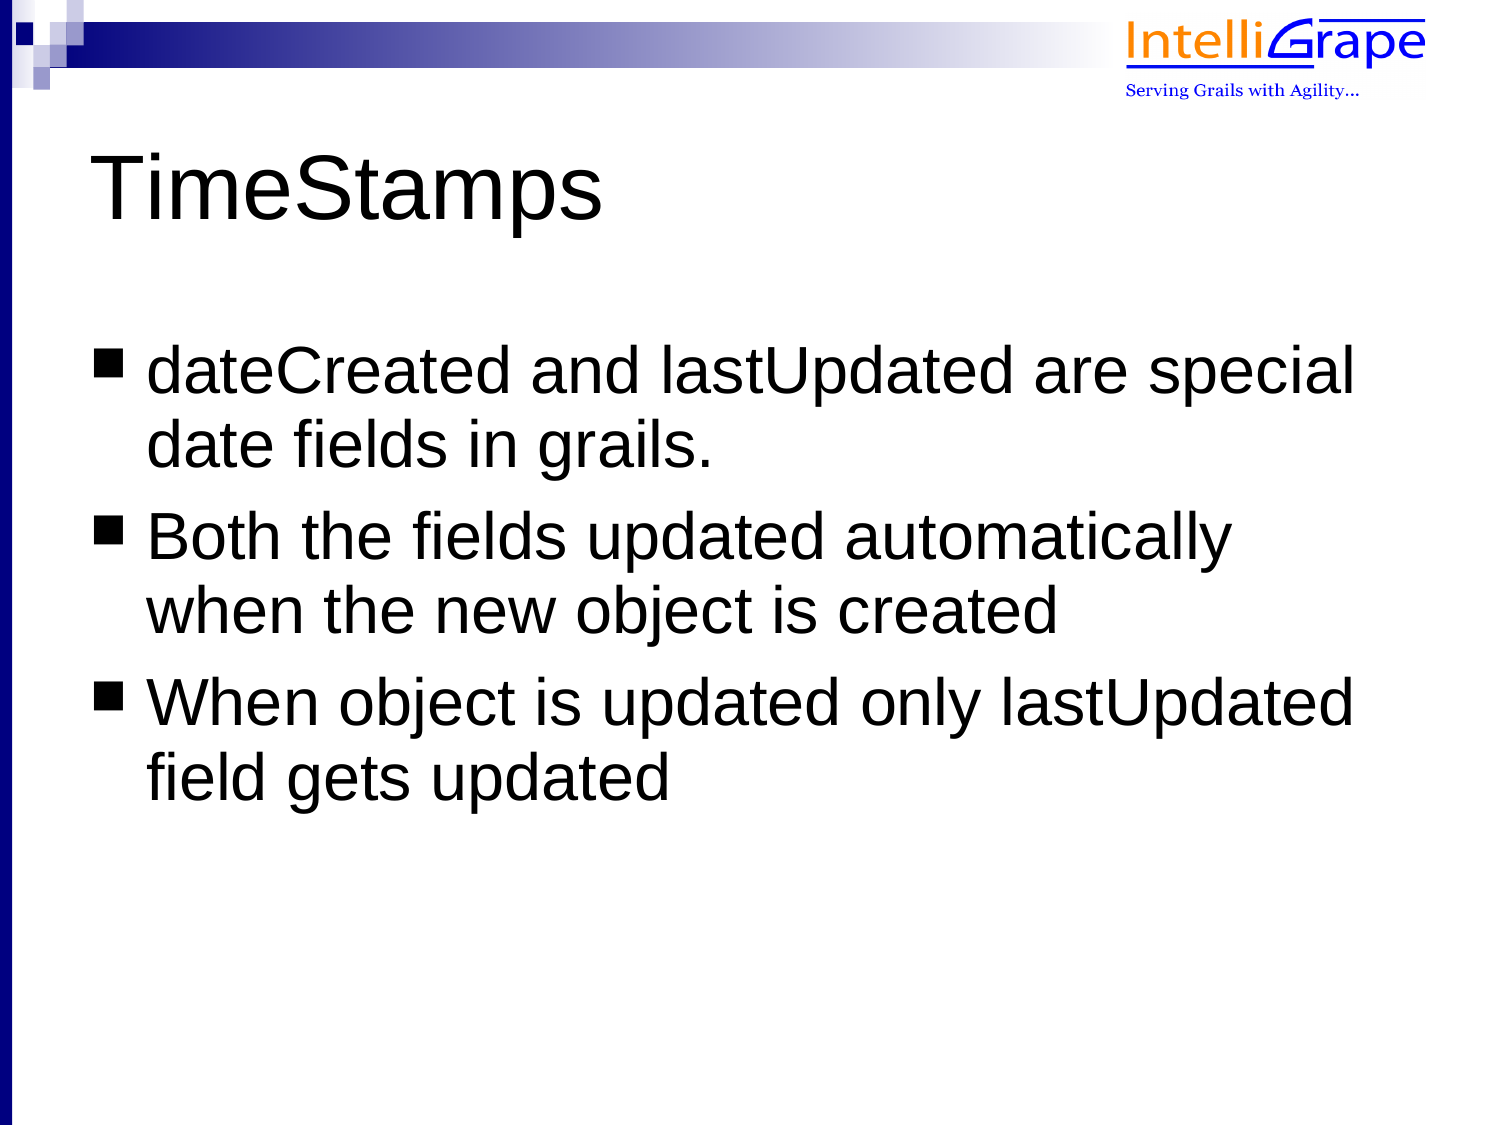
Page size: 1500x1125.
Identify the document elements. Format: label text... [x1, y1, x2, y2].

list dateCreated and lastUpdated are special date fields in grails. Both the fields updated automatically when the new object is created When object is updated only lastUpdated field gets updated [75, 324, 1426, 1068]
title TimeStamps [75, 75, 1426, 301]
picture [1125, 12, 1425, 75]
